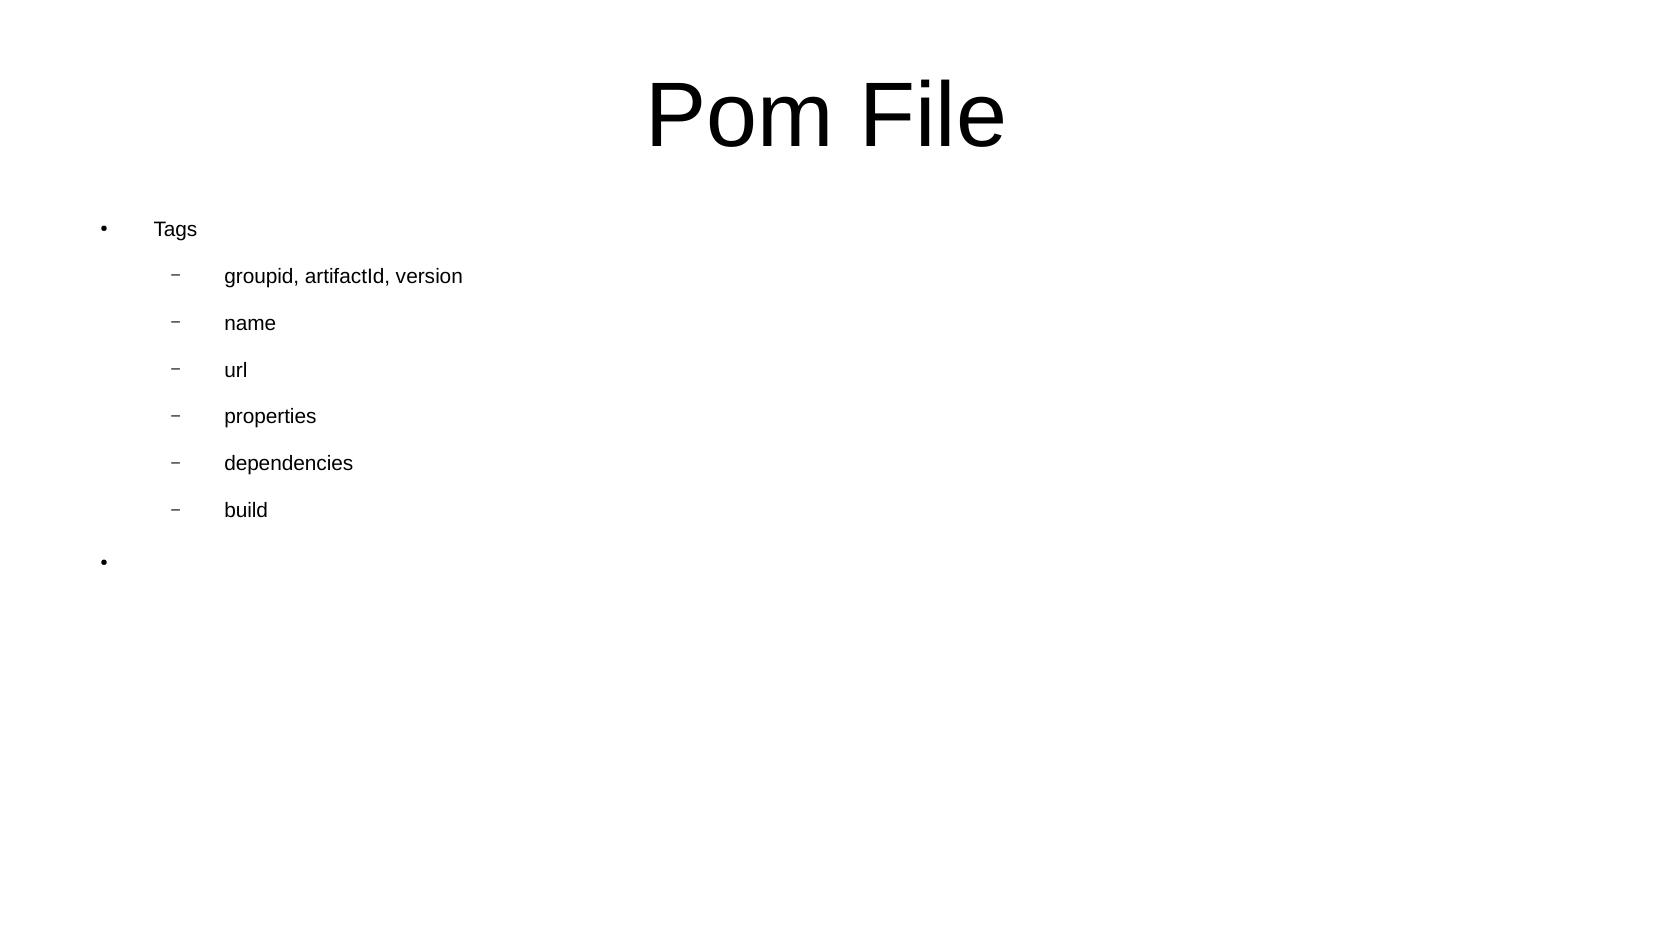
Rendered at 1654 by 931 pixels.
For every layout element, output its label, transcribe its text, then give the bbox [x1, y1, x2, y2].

list Tags groupid, artifactId, version name url properties dependencies build [82, 217, 1636, 916]
title Pom File [82, 37, 1571, 193]
